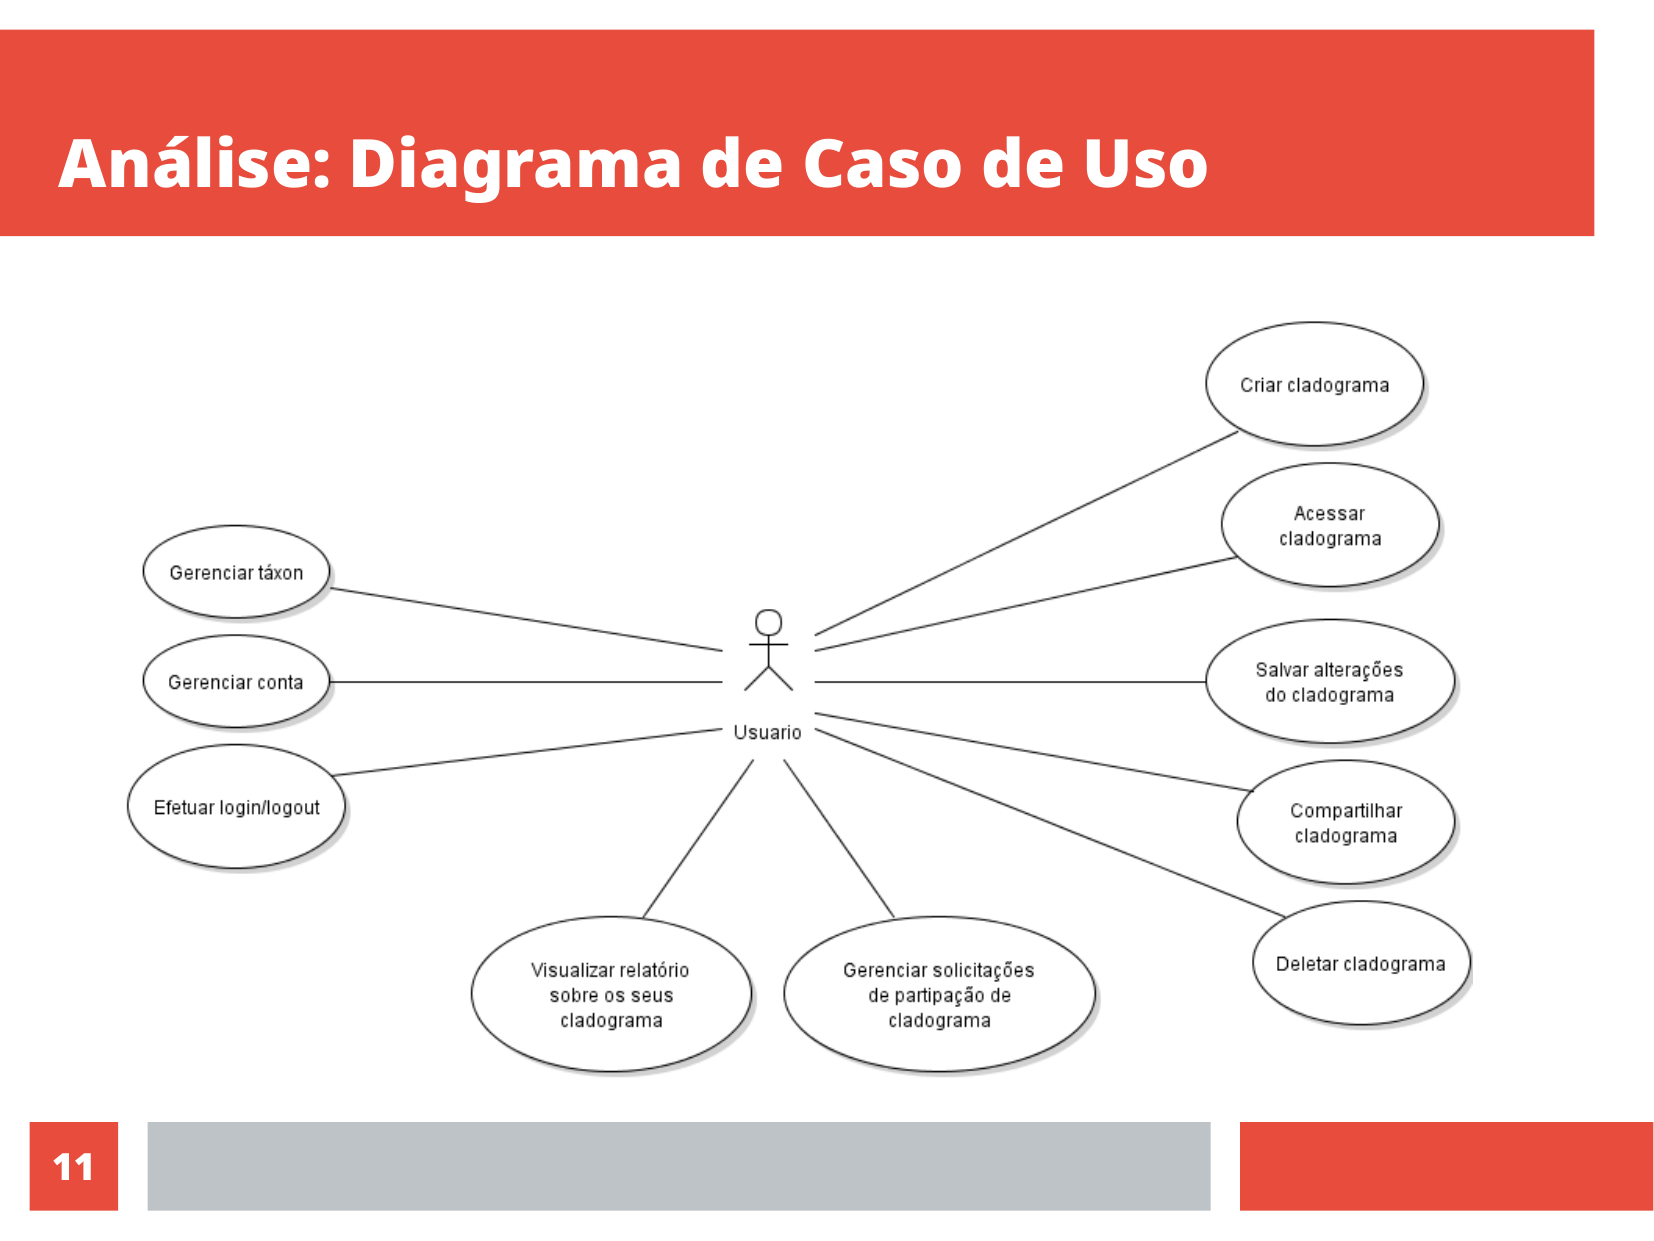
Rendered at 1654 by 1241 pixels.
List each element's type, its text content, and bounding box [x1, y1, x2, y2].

picture [118, 292, 1473, 1093]
title Análise: Diagrama de Caso de Uso [59, 59, 1595, 207]
